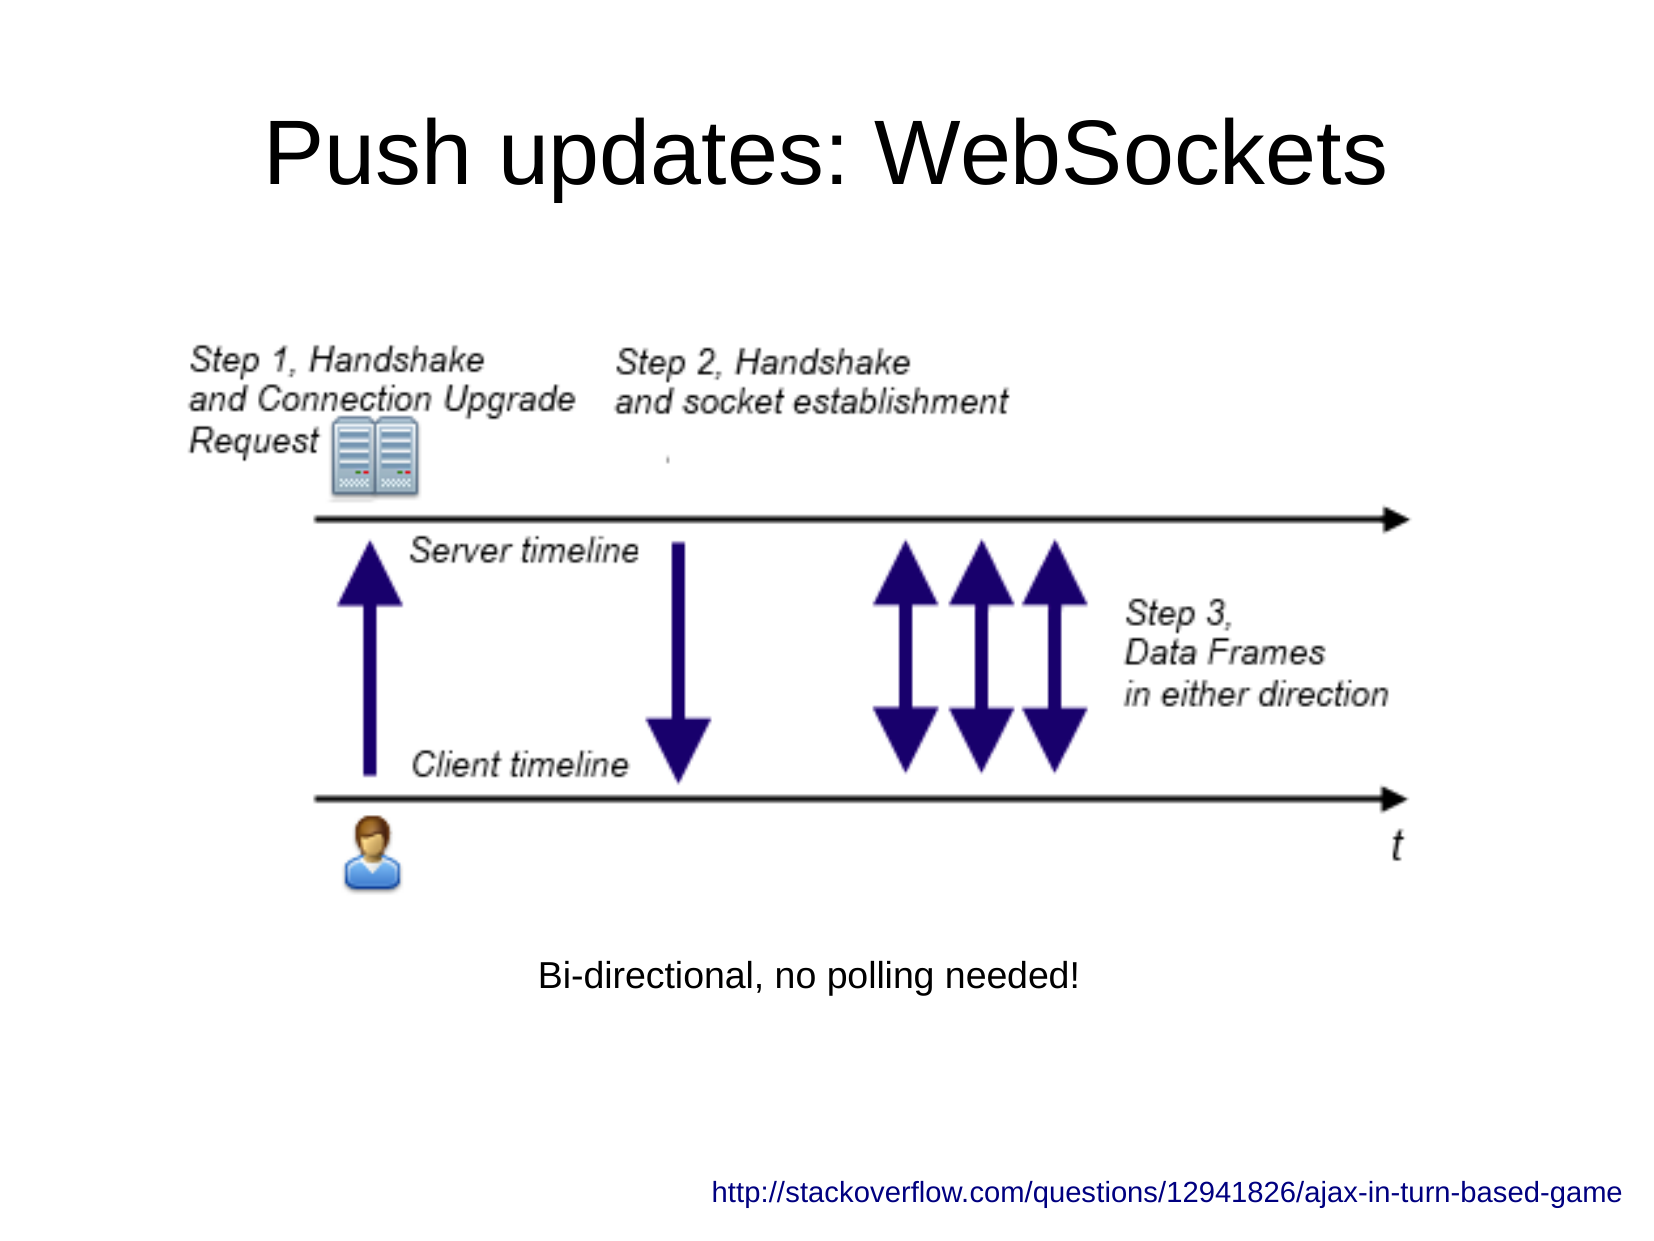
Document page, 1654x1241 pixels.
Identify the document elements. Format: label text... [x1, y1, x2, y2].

title Push updates: WebSockets [82, 49, 1571, 257]
picture [176, 315, 1441, 916]
text_box Bi-directional, no polling needed! [523, 947, 1097, 1004]
text_box http://stackoverflow.com/questions/12941826/ajax-in-turn-based-game [696, 1168, 1635, 1217]
